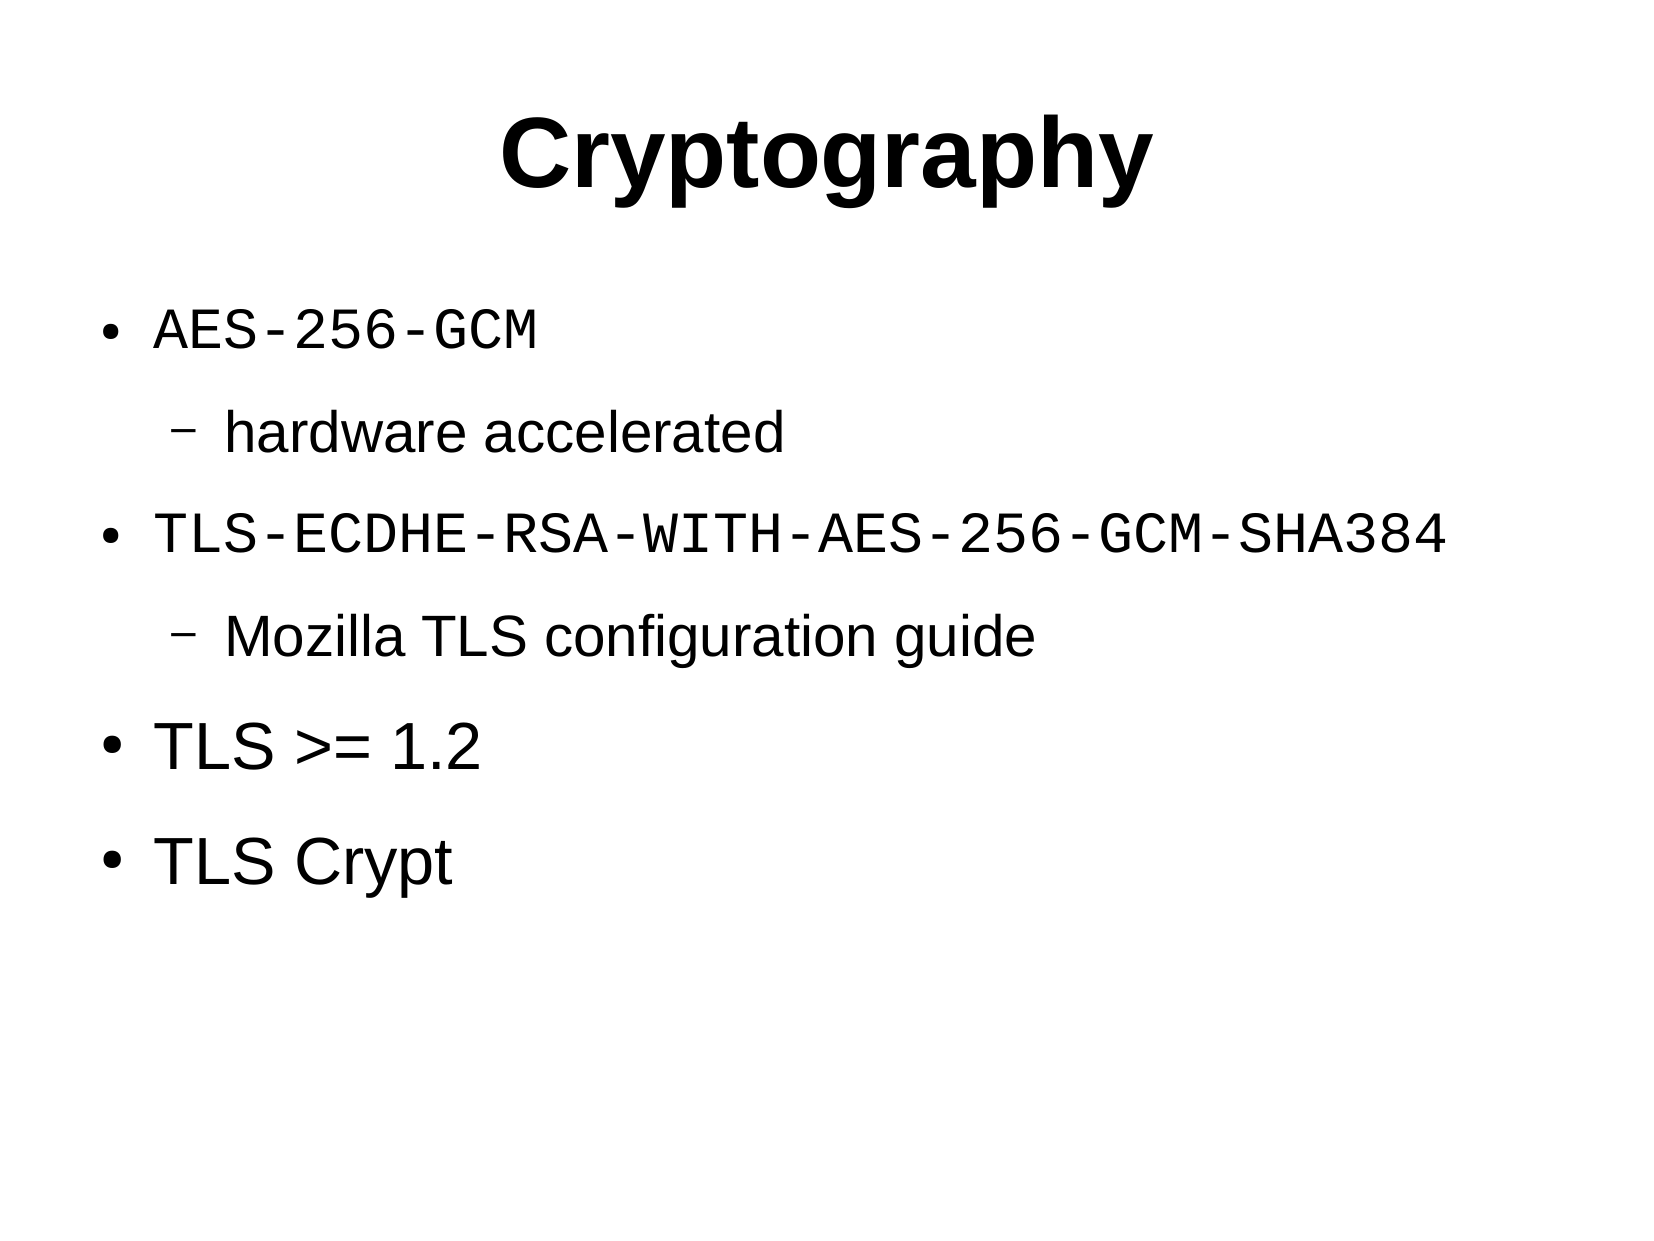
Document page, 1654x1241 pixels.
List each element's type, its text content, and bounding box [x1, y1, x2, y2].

title Cryptography [82, 49, 1571, 257]
list AES-256-GCM hardware accelerated TLS-ECDHE-RSA-WITH-AES-256-GCM-SHA384 Mozilla TLS configuration guide TLS >= 1.2 TLS Crypt [82, 290, 1571, 1010]
